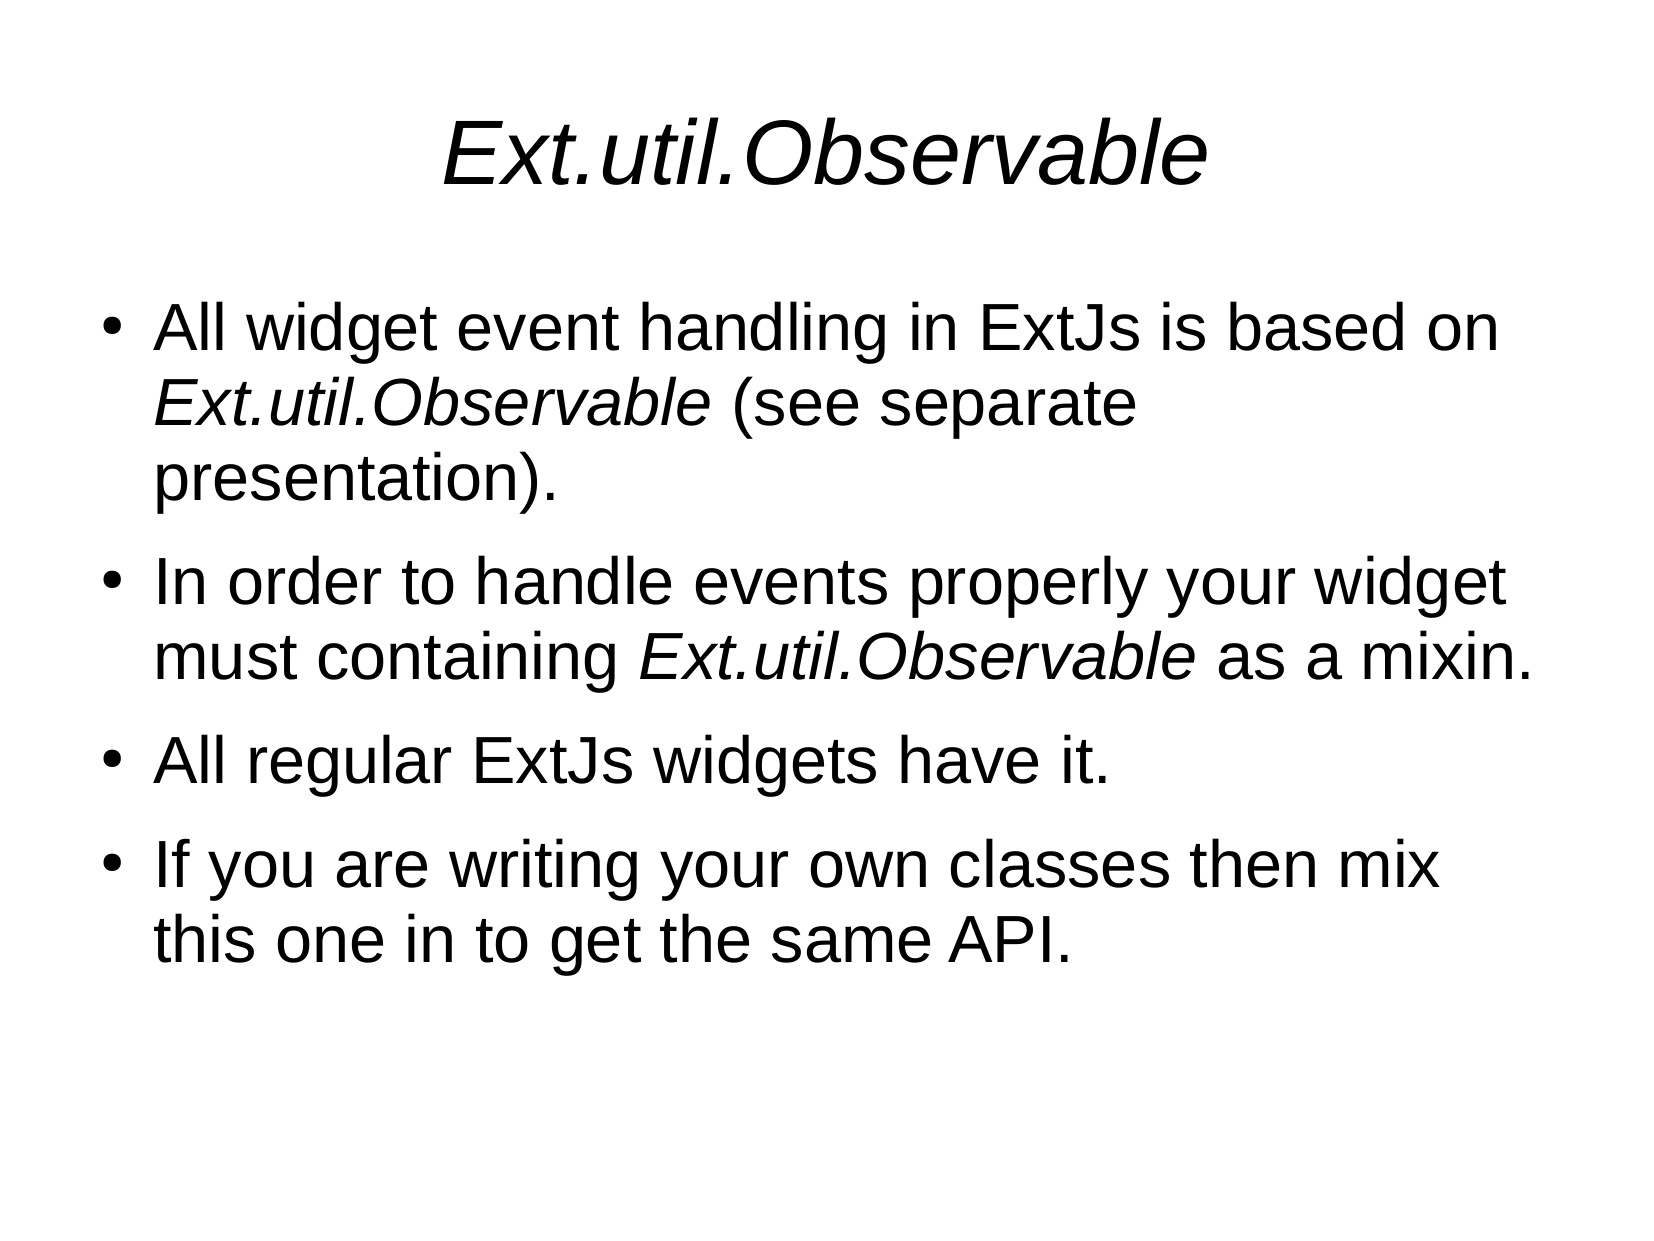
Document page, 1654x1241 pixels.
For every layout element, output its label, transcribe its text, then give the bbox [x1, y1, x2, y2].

list All widget event handling in ExtJs is based on Ext.util.Observable (see separate presentation). In order to handle events properly your widget must containing Ext.util.Observable as a mixin. All regular ExtJs widgets have it. If you are writing your own classes then mix this one in to get the same API. [82, 290, 1538, 1010]
title Ext.util.Observable [82, 49, 1571, 257]
